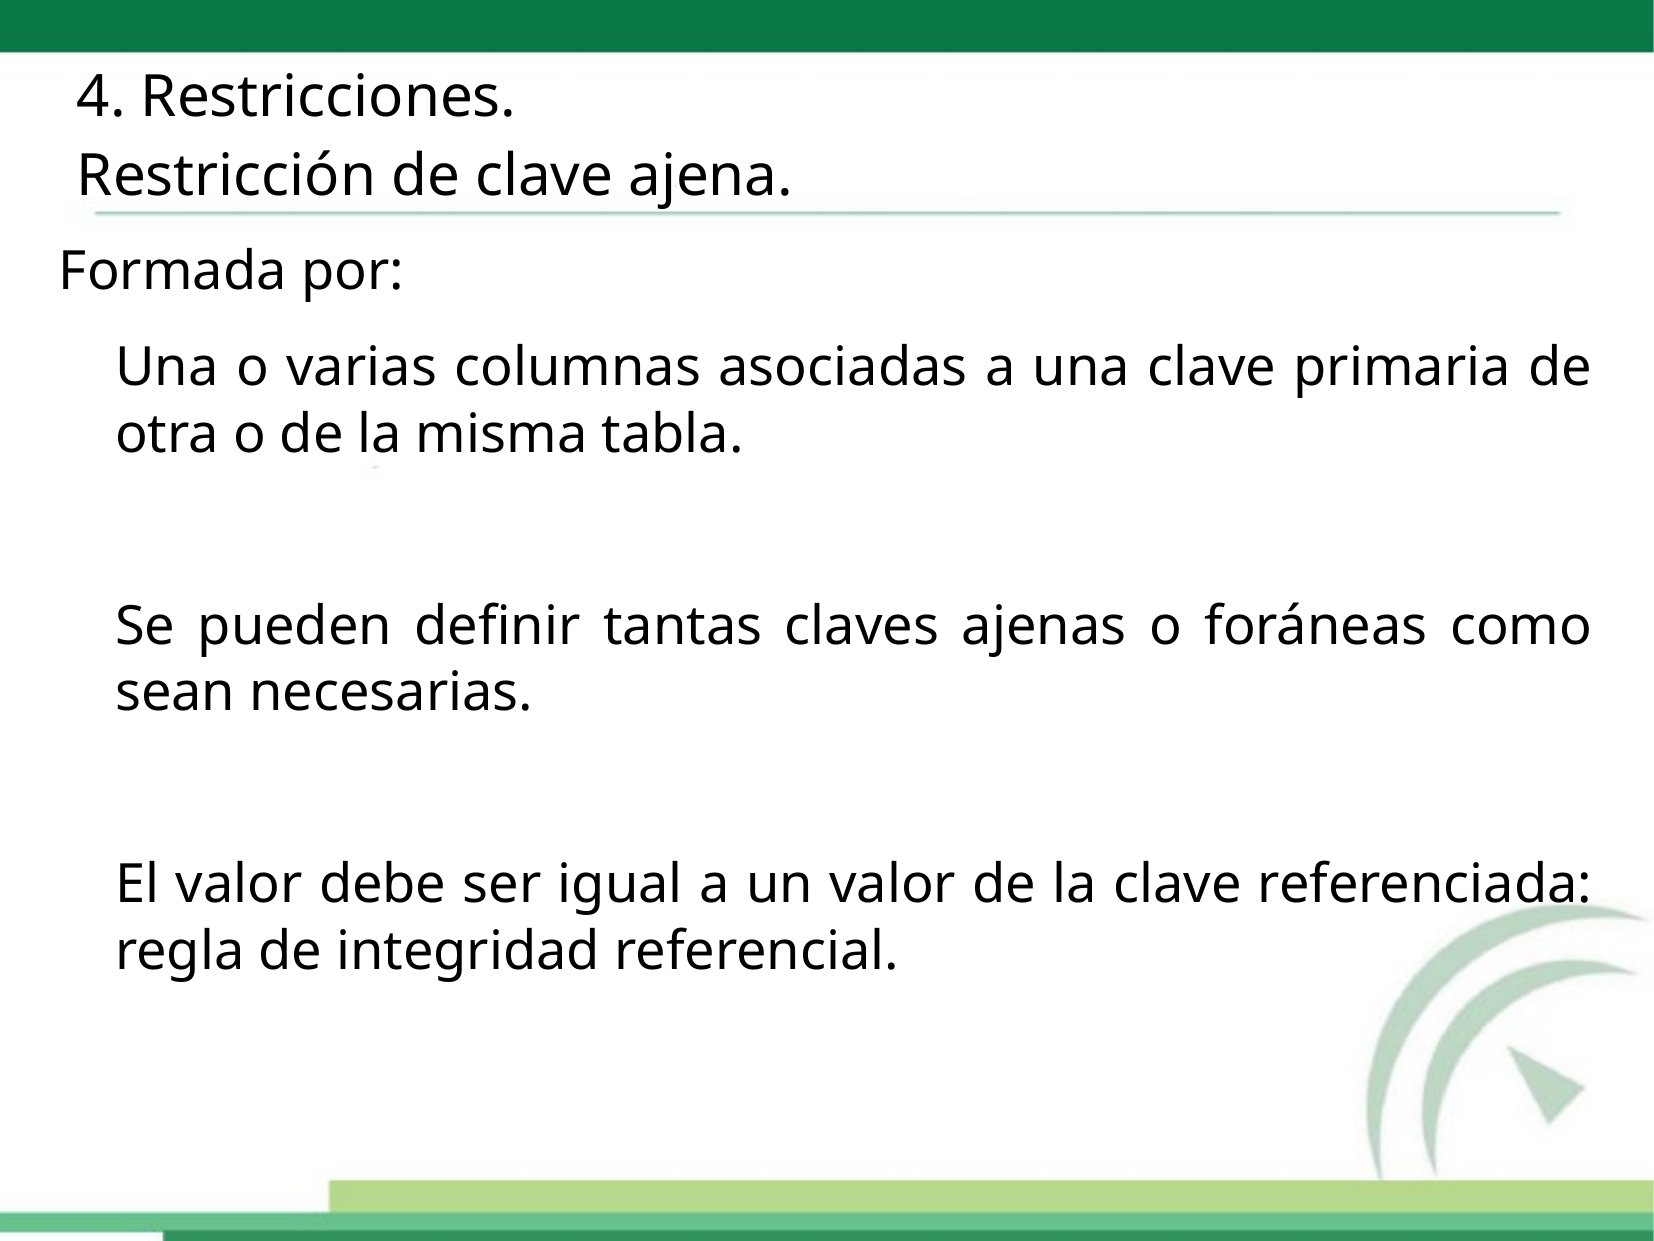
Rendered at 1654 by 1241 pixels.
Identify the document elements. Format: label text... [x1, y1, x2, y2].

picture [0, 0, 1654, 1241]
list Formada por: Una o varias columnas asociadas a una clave primaria de otra o de la misma tabla. Se pueden definir tantas claves ajenas o foráneas como sean necesarias. El valor debe ser igual a un valor de la clave referenciada: regla de integridad referencial. [59, 236, 1595, 1123]
title 4. Restricciones. Restricción de clave ajena. [76, 29, 1625, 237]
